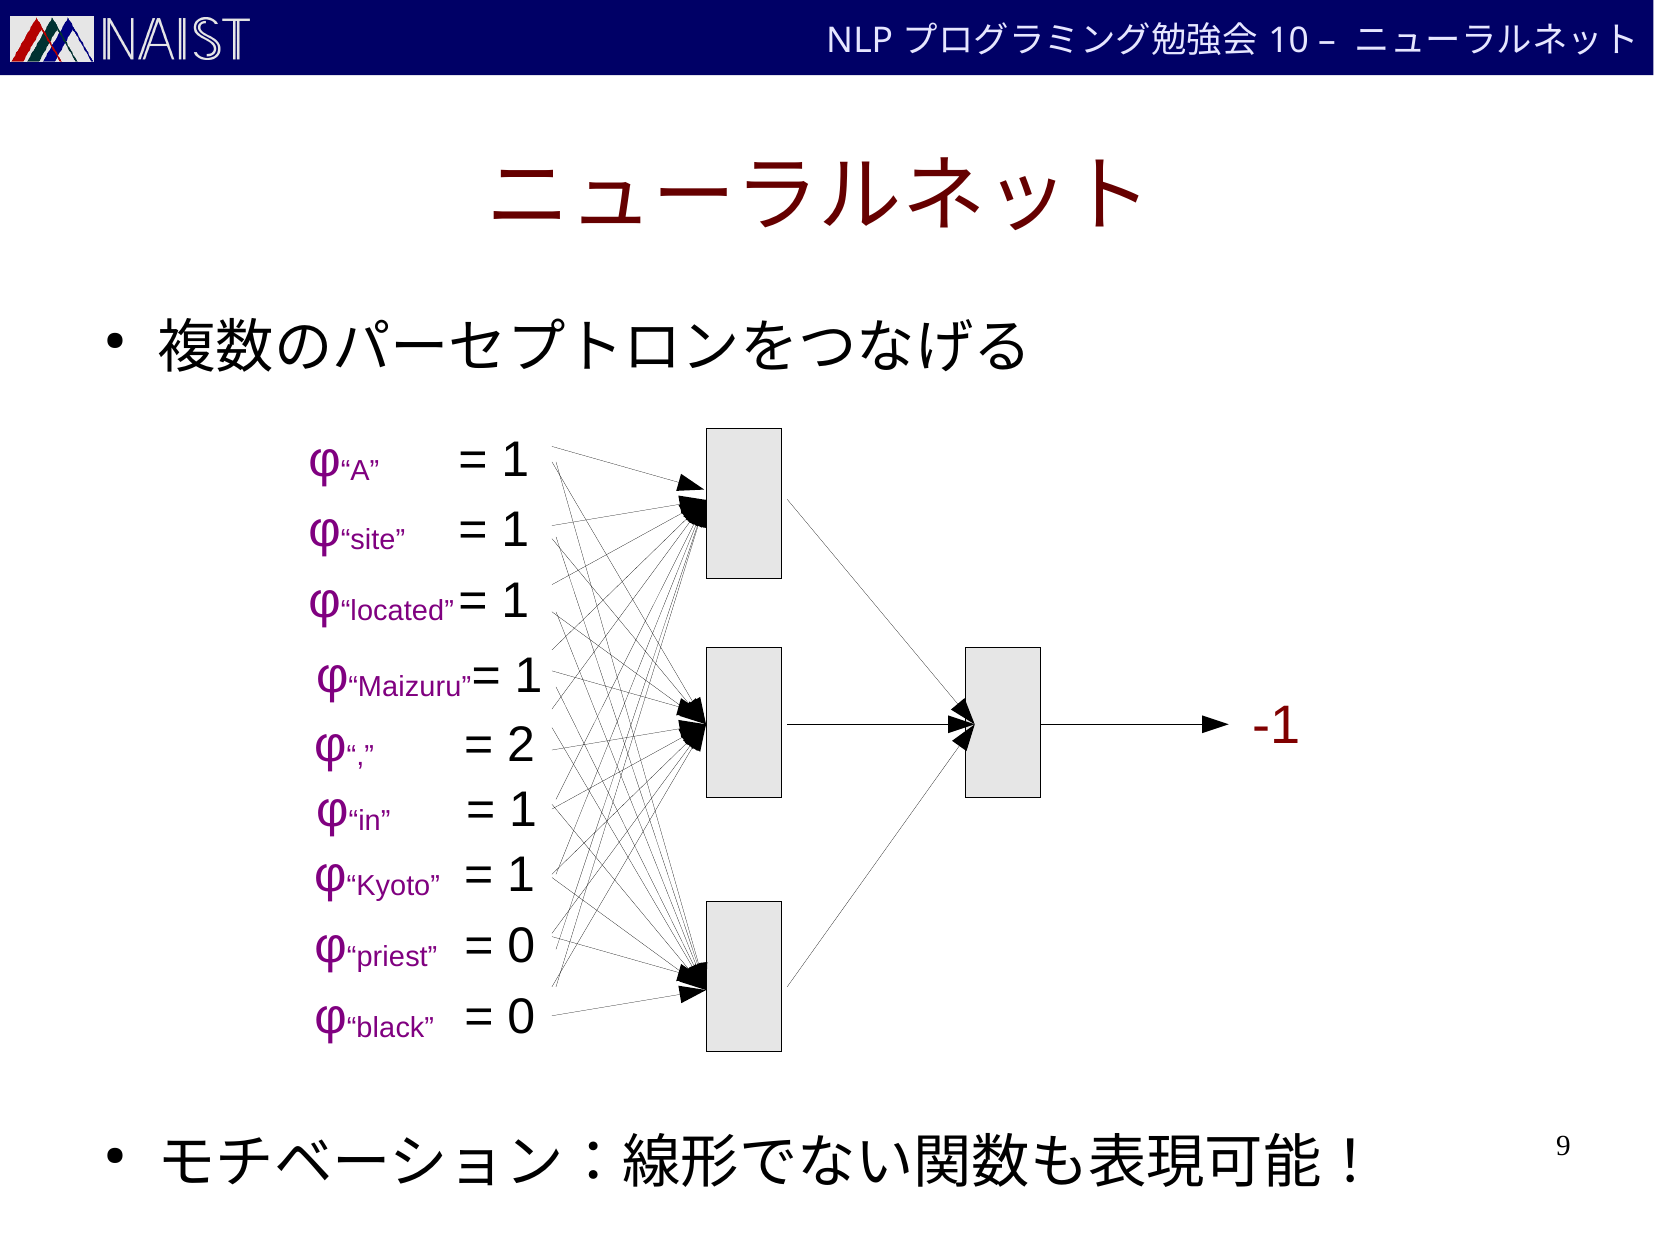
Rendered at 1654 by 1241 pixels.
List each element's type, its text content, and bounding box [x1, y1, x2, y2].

text_box φ“Maizuru”= 1 [301, 639, 558, 727]
list 複数のパーセプトロンをつなげる [86, 300, 1576, 363]
text_box φ“in” = 1 [301, 774, 552, 862]
text_box [706, 901, 782, 1052]
text_box φ“Kyoto” = 1 [299, 839, 551, 910]
text_box φ“,” = 2 [299, 708, 551, 797]
text_box φ“A” = 1 [293, 424, 545, 493]
text_box φ“black” = 0 [299, 980, 551, 1069]
text_box [706, 647, 782, 798]
title ニューラルネット [75, 92, 1564, 285]
text_box [965, 647, 1041, 798]
text_box φ“located” = 1 [293, 564, 545, 652]
list モチベーション：線形でない関数も表現可能！ [86, 1114, 1576, 1178]
text_box φ“site” = 1 [293, 493, 545, 564]
text_box [706, 428, 782, 579]
text_box -1 [1237, 686, 1316, 763]
picture [102, 17, 251, 60]
picture [10, 16, 94, 62]
text_box φ“priest” = 0 [299, 910, 551, 980]
